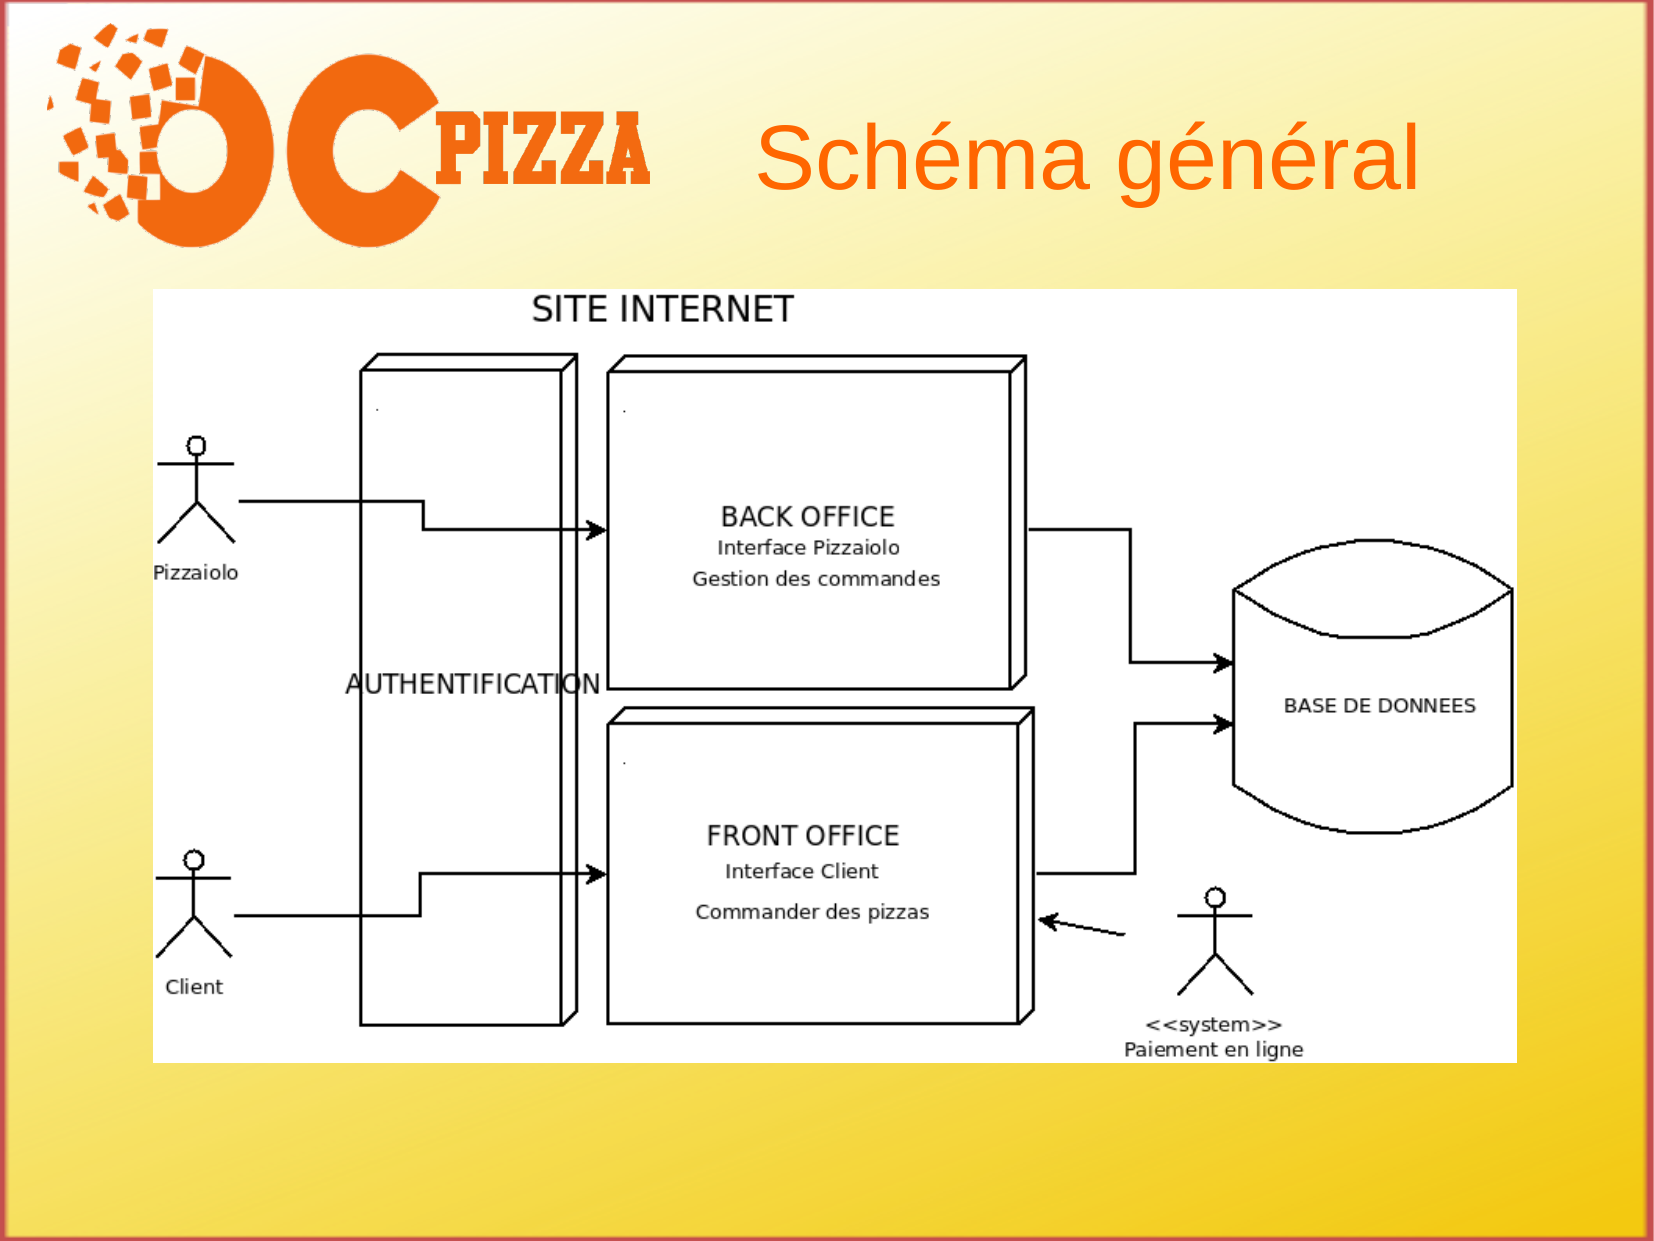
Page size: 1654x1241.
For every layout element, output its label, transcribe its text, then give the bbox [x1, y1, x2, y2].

text_box Schéma général [724, 106, 1453, 209]
picture [0, 0, 1654, 1241]
